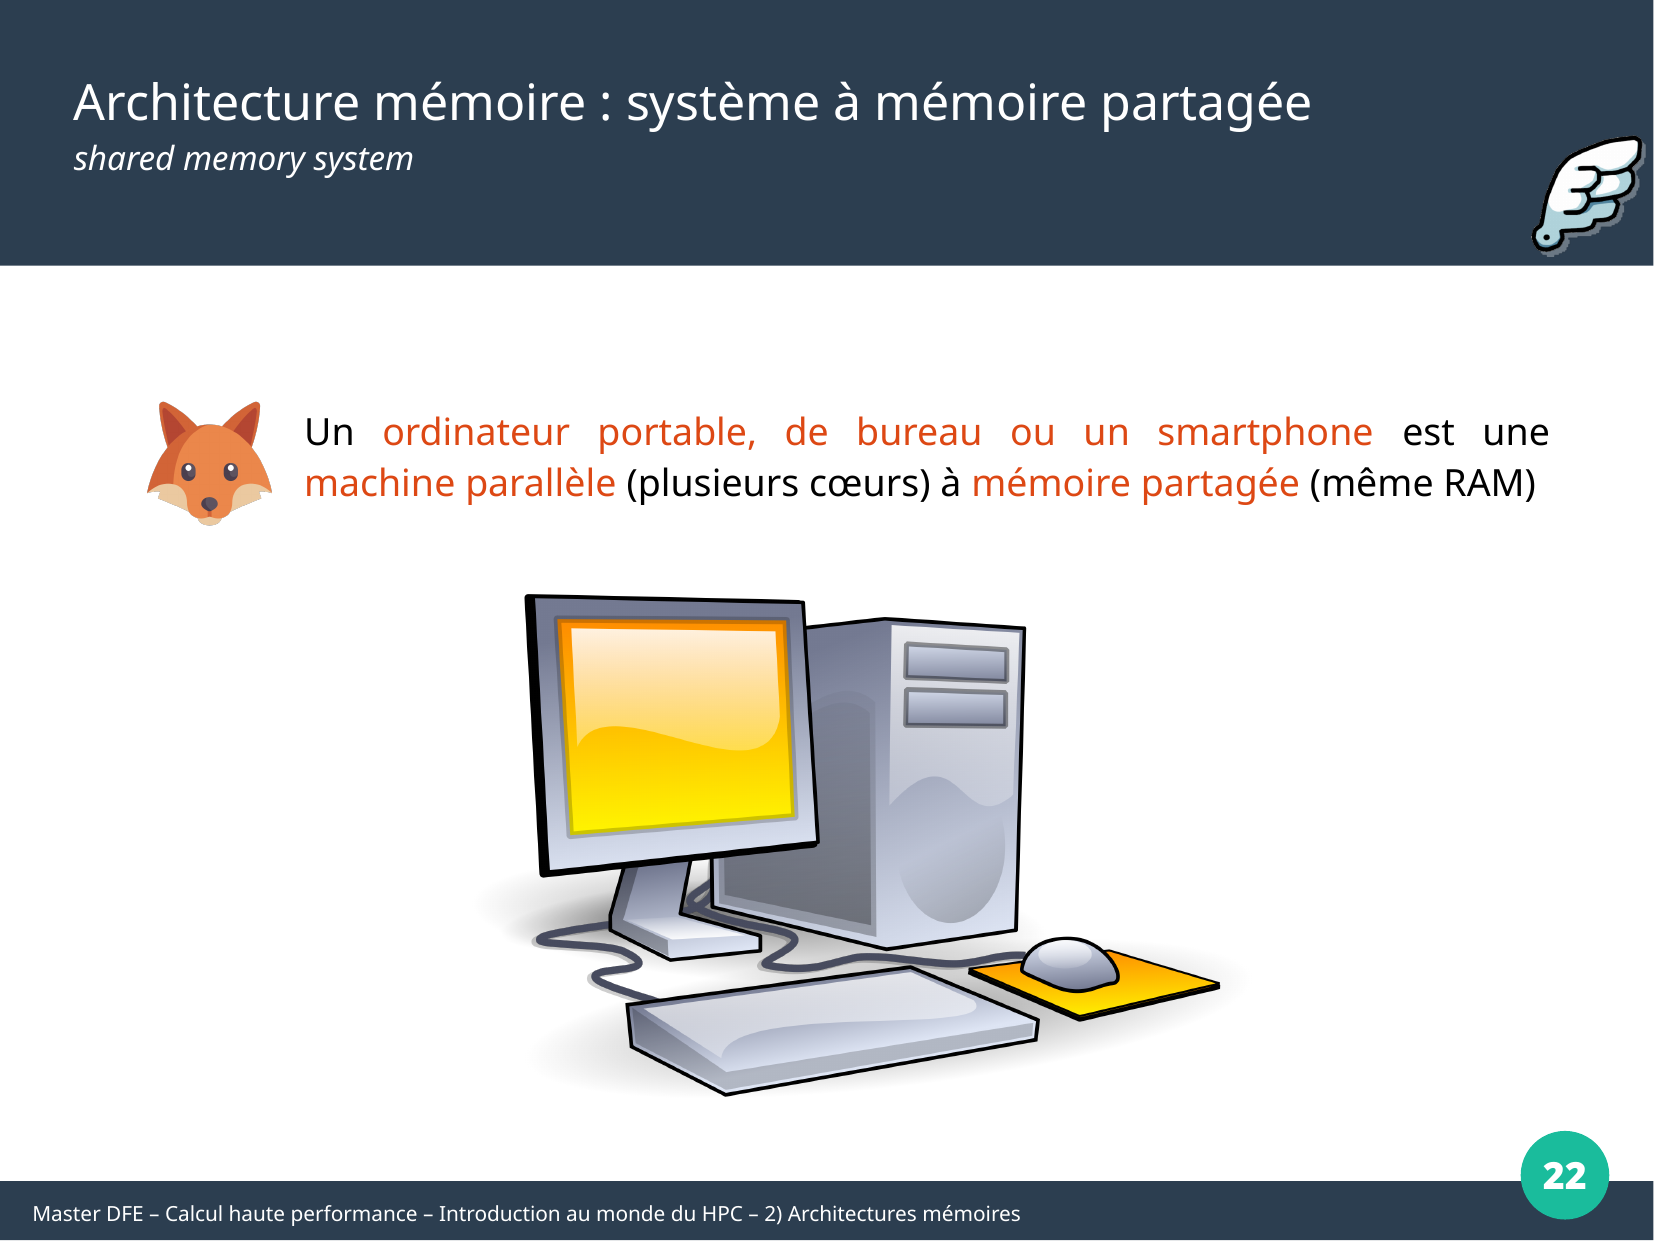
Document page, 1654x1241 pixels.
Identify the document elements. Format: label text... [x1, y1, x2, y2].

text_box Master DFE – Calcul haute performance – Introduction au monde du HPC – 2) Architectures mémoires [17, 1191, 1436, 1235]
text_box Architecture mémoire : système à mémoire partagée shared memory system [59, 59, 1477, 187]
text_box Un ordinateur portable, de bureau ou un smartphone est une machine parallèle (plusieurs cœurs) à mémoire partagée (même RAM) [289, 398, 1565, 515]
picture [452, 573, 1276, 1123]
picture [1528, 134, 1646, 253]
picture [147, 401, 272, 526]
